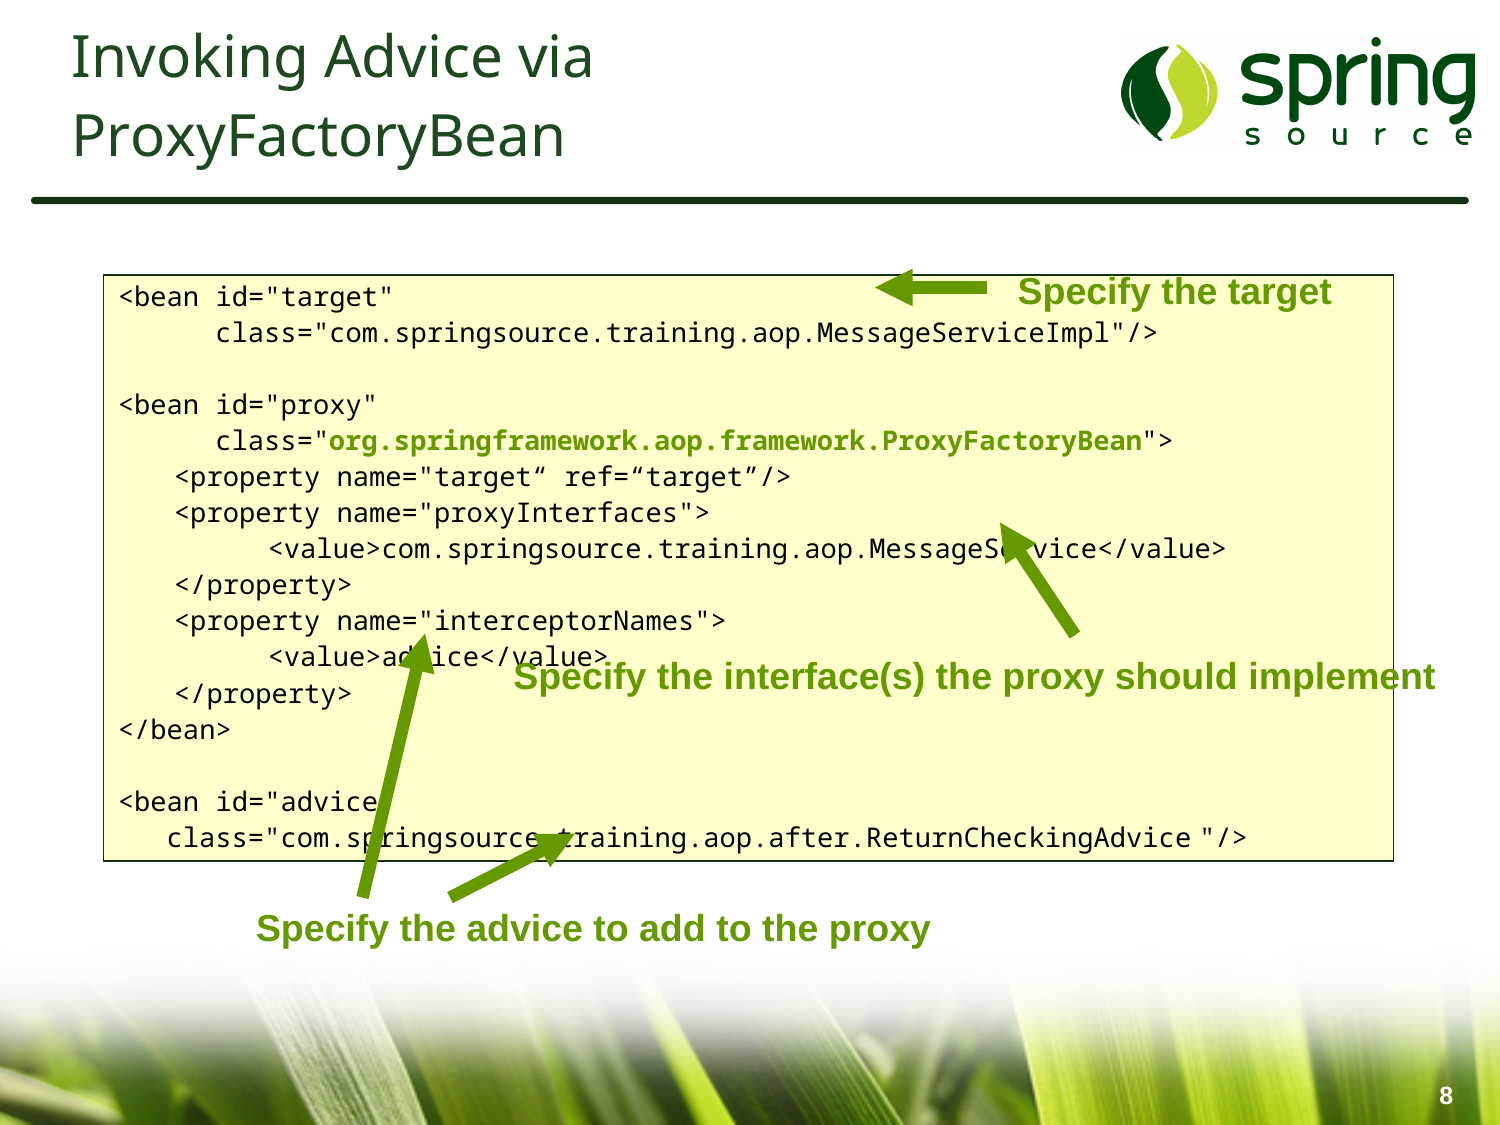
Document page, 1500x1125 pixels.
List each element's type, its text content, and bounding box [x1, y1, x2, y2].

text_box Specify the target [899, 262, 1450, 320]
picture [1121, 37, 1475, 145]
text_box Specify the interface(s) the proxy should implement [450, 647, 1500, 706]
picture [0, 944, 1500, 1125]
list <bean id="target" class="com.springsource.training.aop.MessageServiceImpl"/> <bean id="proxy" class="org.springframework.aop.framework.ProxyFactoryBean"> <property name="target“ ref=“target”/> <property name="proxyInterfaces"> <value>com.springsource.training.aop.MessageService</value> </property> <property name="interceptorNames"> <value>advice</value> </property> </bean> <bean id="advice" class="com.springsource.training.aop.after.ReturnCheckingAdvice "/> [103, 275, 1394, 801]
title Invoking Advice via ProxyFactoryBean [56, 13, 1089, 176]
text_box Specify the advice to add to the proxy [162, 900, 1026, 958]
